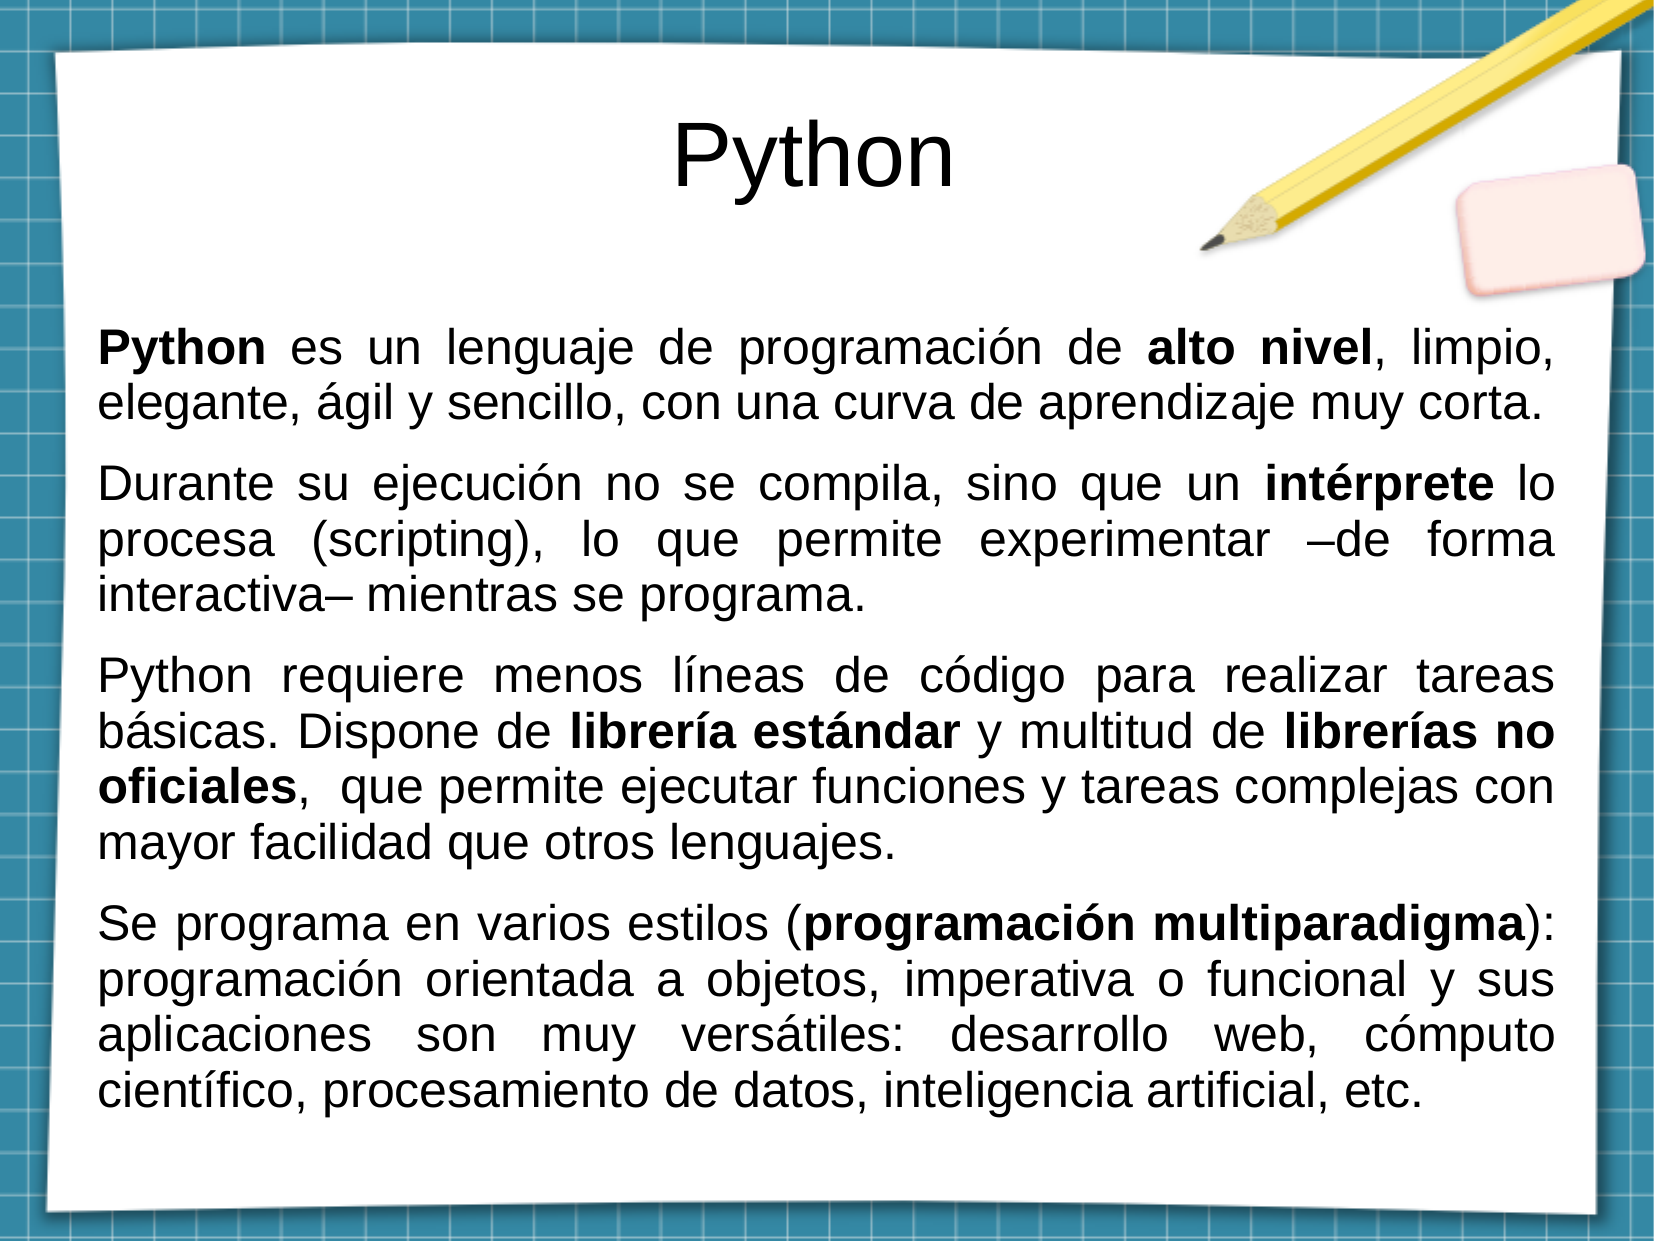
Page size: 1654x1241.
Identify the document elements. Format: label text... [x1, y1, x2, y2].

title Python [82, 61, 1571, 249]
text_box Python es un lenguaje de programación de alto nivel, limpio, elegante, ágil y sencillo, con una curva de aprendizaje muy corta. Durante su ejecución no se compila, sino que un intérprete lo procesa (scripting), lo que permite experimentar –de forma interactiva– mientras se programa. Python requiere menos líneas de código para realizar tareas básicas. Dispone de librería estándar y multitud de librerías no oficiales, que permite ejecutar funciones y tareas complejas con mayor facilidad que otros lenguajes. Se programa en varios estilos (programación multiparadigma): programación orientada a objetos, imperativa o funcional y sus aplicaciones son muy versátiles: desarrollo web, cómputo científico, procesamiento de datos, inteligencia artificial, etc. [82, 311, 1571, 1134]
picture [0, 0, 1654, 1241]
